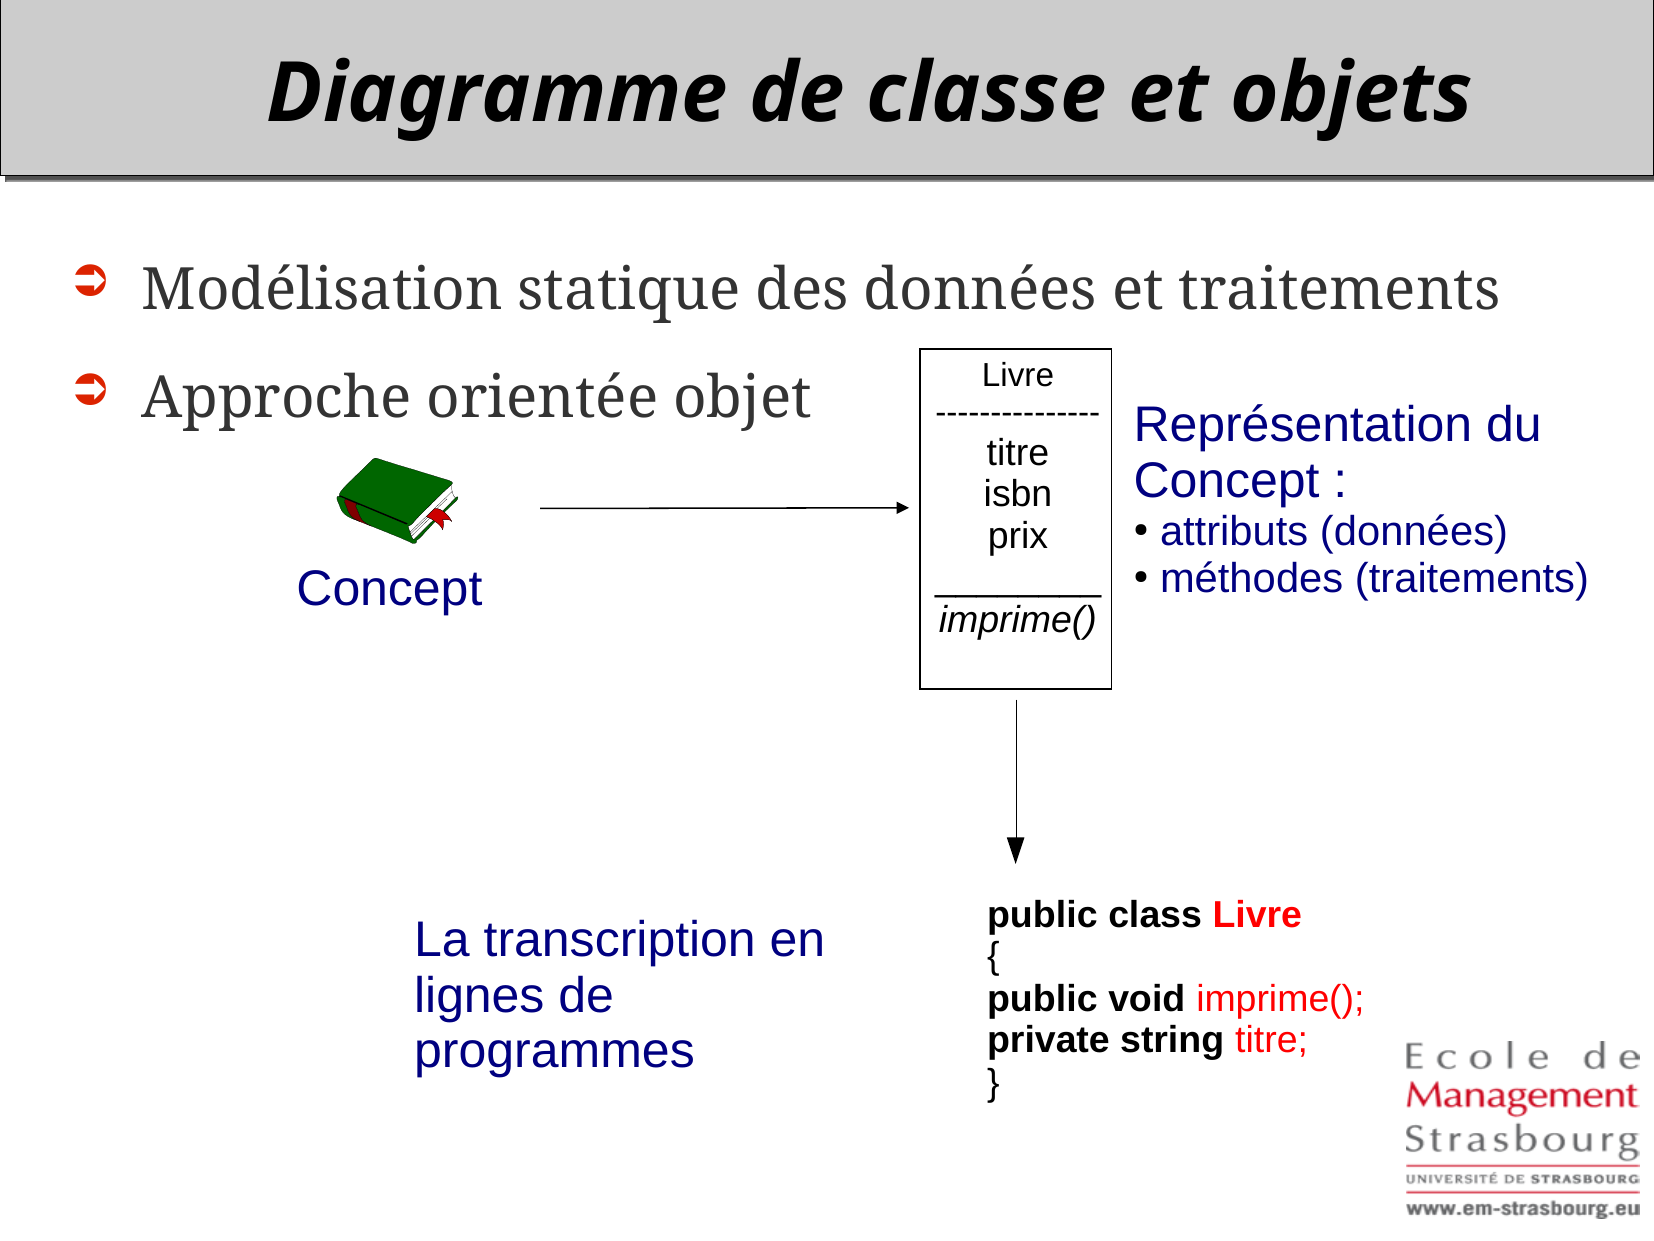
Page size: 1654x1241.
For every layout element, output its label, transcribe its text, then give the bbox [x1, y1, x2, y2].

text_box Concept [296, 560, 483, 623]
list Modélisation statique des données et traitements Approche orientée objet [58, 246, 1517, 417]
picture [1406, 1041, 1640, 1219]
title Diagramme de classe et objets [164, 0, 1577, 178]
text_box Représentation du Concept : attributs (données) méthodes (traitements) [1133, 396, 1602, 694]
text_box Livre --------------- titre isbn prix ________ imprime() [934, 417, 1102, 673]
text_box public class Livre { public void imprime(); private string titre; } [987, 892, 1478, 1176]
chart [335, 457, 459, 545]
text_box La transcription en lignes de programmes [414, 911, 848, 1098]
